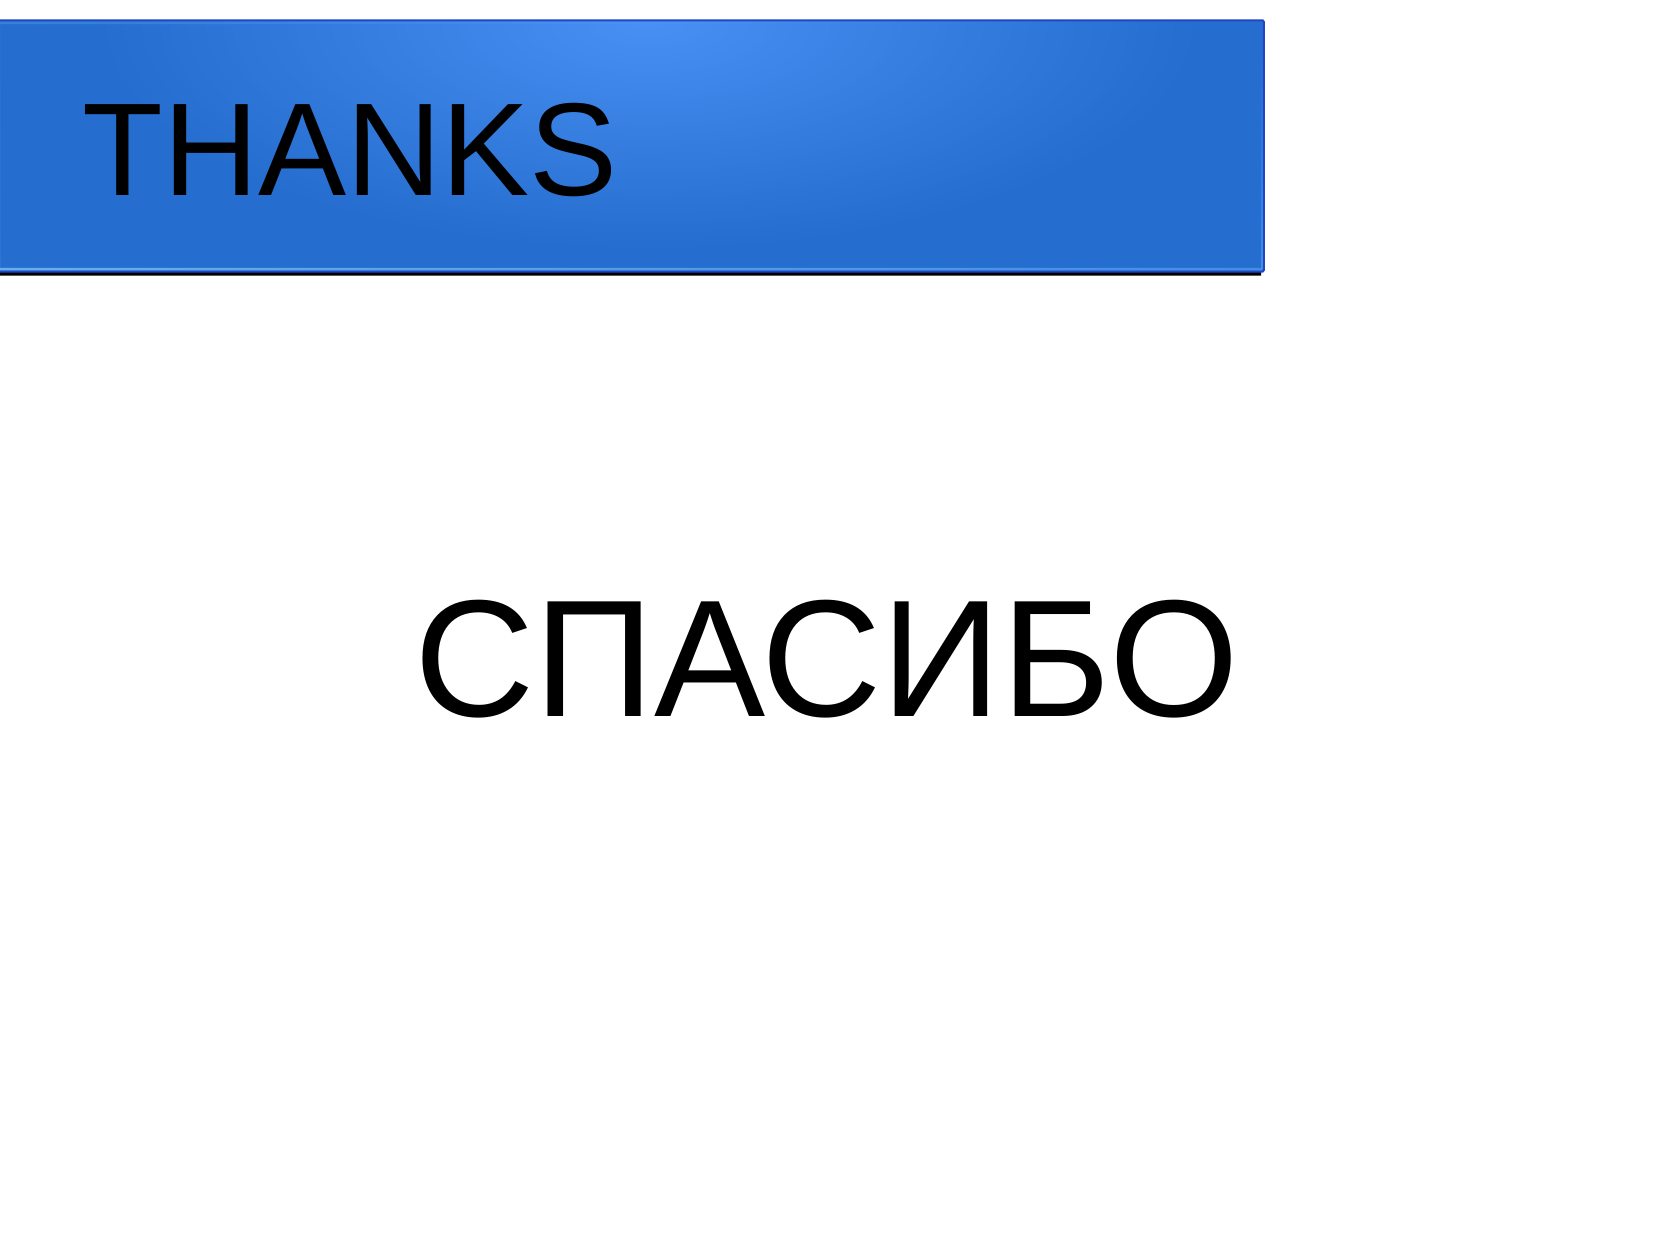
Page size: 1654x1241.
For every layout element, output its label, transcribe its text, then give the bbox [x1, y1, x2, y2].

subtitle СПАСИБО [82, 299, 1571, 1019]
title THANKS [82, 47, 1235, 252]
